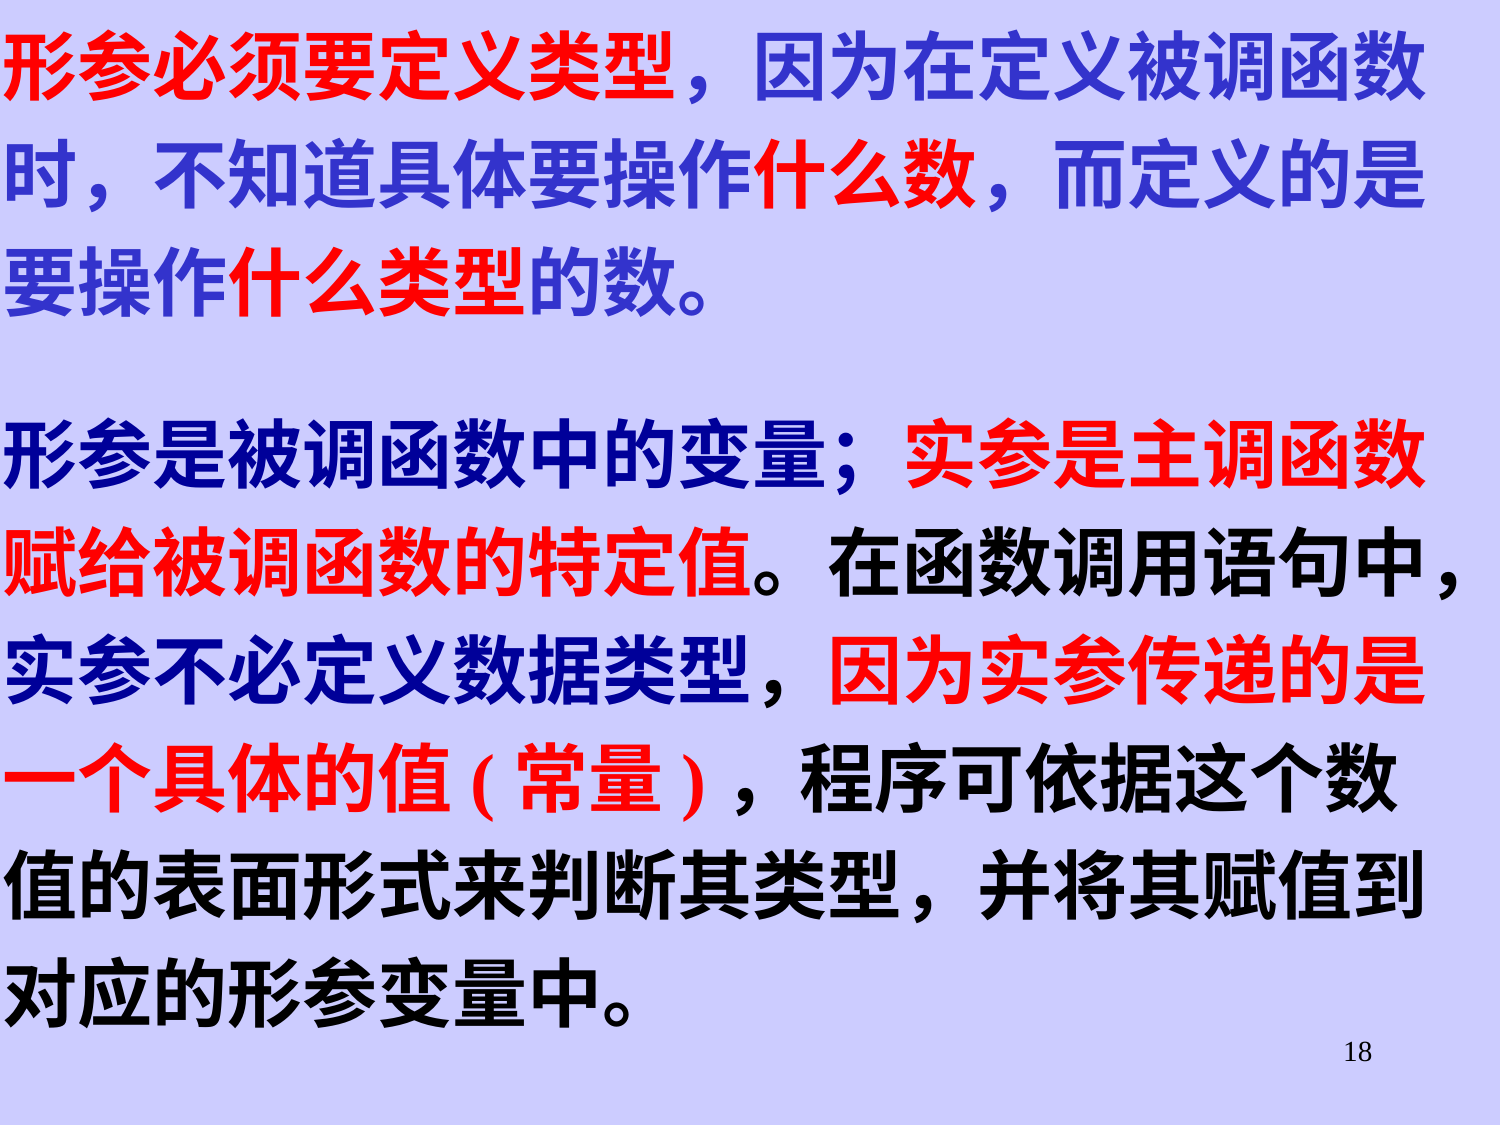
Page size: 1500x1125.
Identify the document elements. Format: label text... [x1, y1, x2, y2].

text_box <编号> [1074, 1039, 1388, 1101]
text_box 形参必须要定义类型，因为在定义被调函数时，不知道具体要操作什么数，而定义的是要操作什么类型的数。 [0, 0, 1500, 328]
text_box 形参是被调函数中的变量；实参是主调函数赋给被调函数的特定值。在函数调用语句中，实参不必定义数据类型，因为实参传递的是一个具体的值(常量)，程序可依据这个数值的表面形式来判断其类型，并将其赋值到对应的形参变量中。 [0, 387, 1476, 1039]
